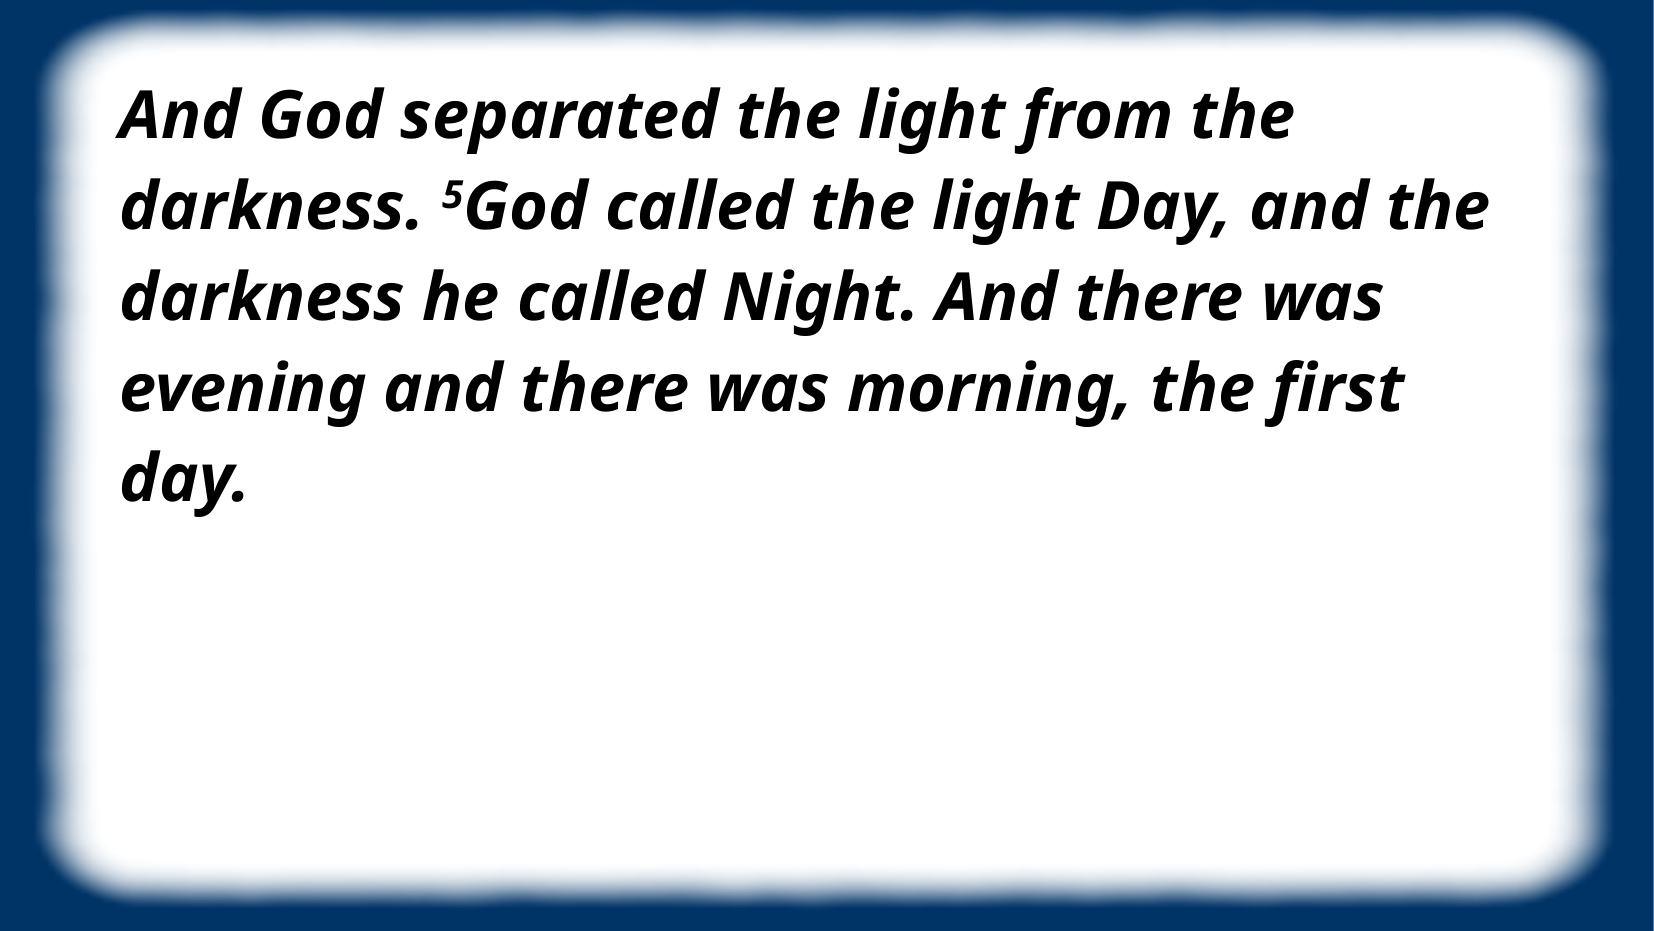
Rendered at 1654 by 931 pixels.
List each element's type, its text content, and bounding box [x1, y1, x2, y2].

picture [0, 0, 1654, 931]
text_box And God separated the light from the darkness. 5God called the light Day, and the darkness he called Night. And there was evening and there was morning, the first day. [105, 60, 1561, 451]
